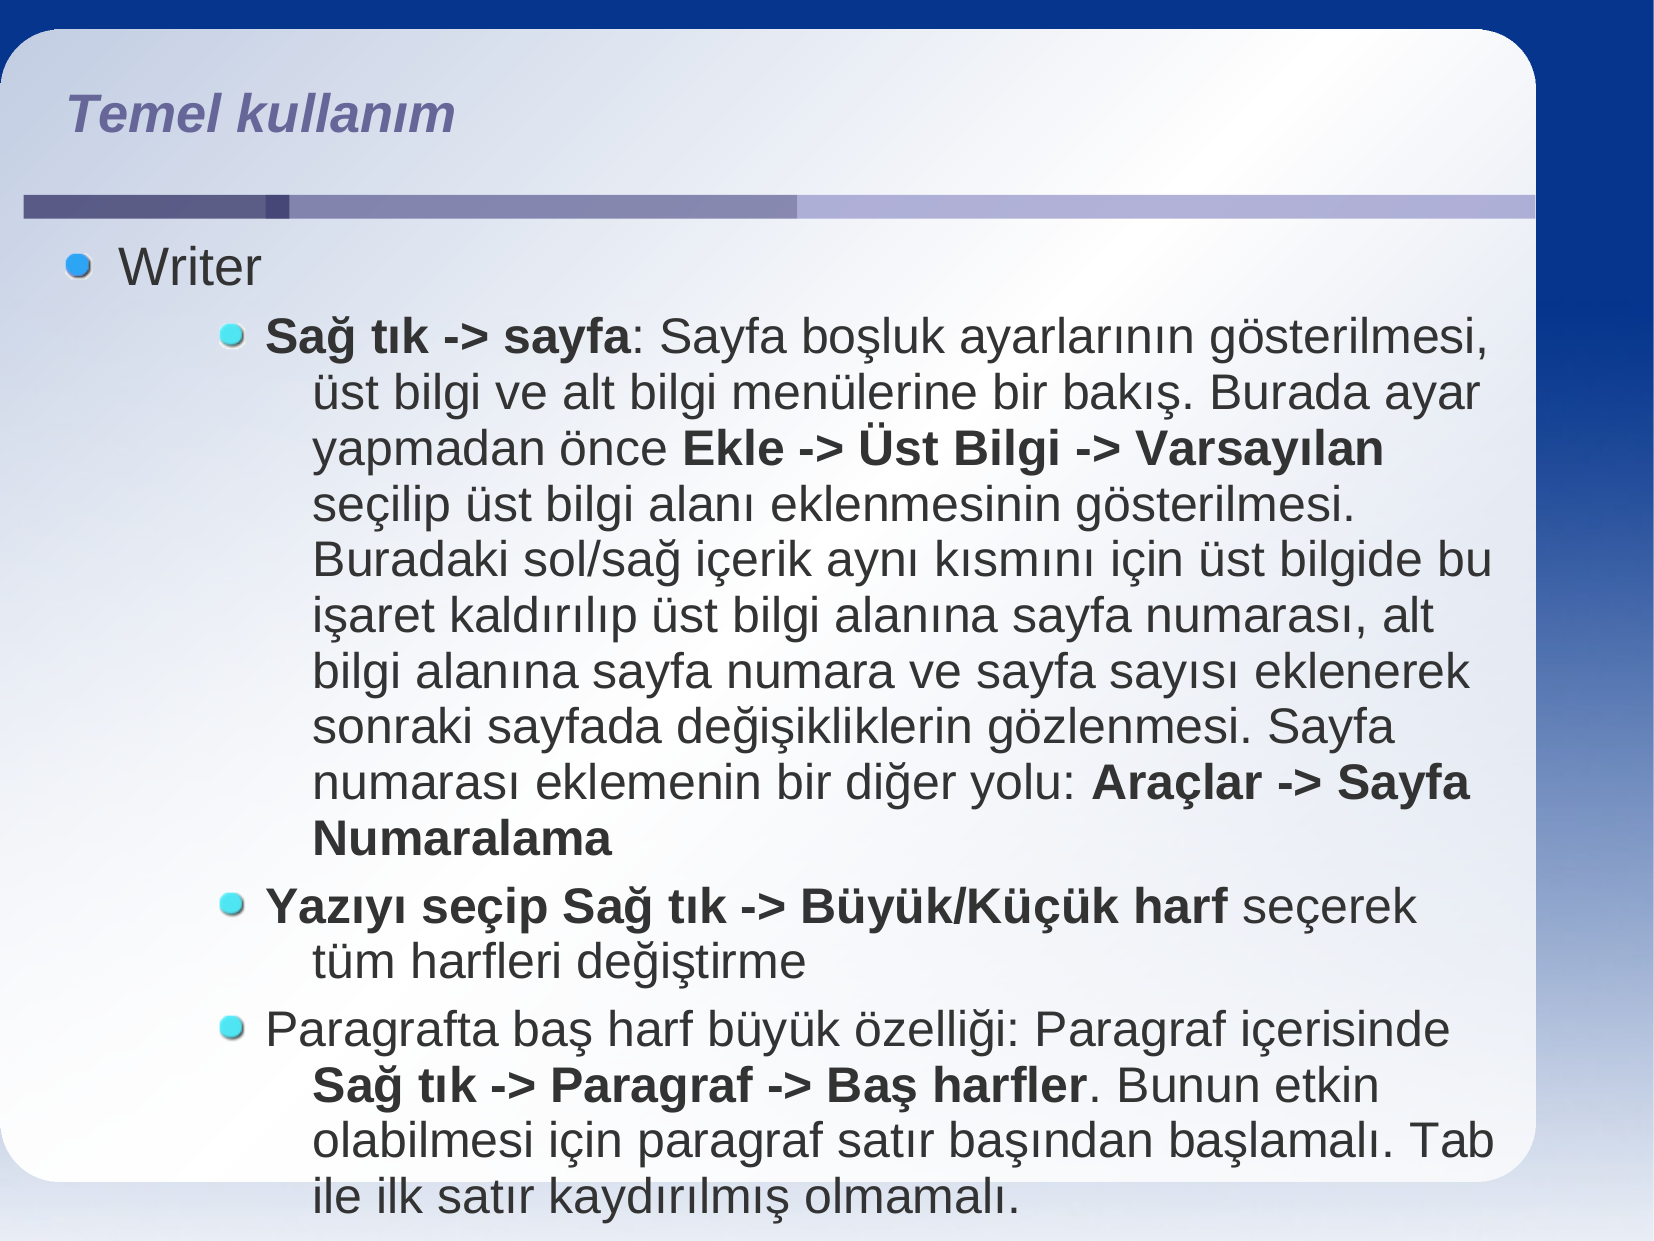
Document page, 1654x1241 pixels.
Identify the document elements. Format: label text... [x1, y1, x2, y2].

list Writer Sağ tık -> sayfa: Sayfa boşluk ayarlarının gösterilmesi, üst bilgi ve alt bilgi menülerine bir bakış. Burada ayar yapmadan önce Ekle -> Üst Bilgi -> Varsayılan seçilip üst bilgi alanı eklenmesinin gösterilmesi. Buradaki sol/sağ içerik aynı kısmını için üst bilgide bu işaret kaldırılıp üst bilgi alanına sayfa numarası, alt bilgi alanına sayfa numara ve sayfa sayısı eklenerek sonraki sayfada değişikliklerin gözlenmesi. Sayfa numarası eklemenin bir diğer yolu: Araçlar -> Sayfa Numaralama Yazıyı seçip Sağ tık -> Büyük/Küçük harf seçerek tüm harfleri değiştirme Paragrafta baş harf büyük özelliği: Paragraf içerisinde Sağ tık -> Paragraf -> Baş harfler. Bunun etkin olabilmesi için paragraf satır başından başlamalı. Tab ile ilk satır kaydırılmış olmamalı. Paragraf özelliklerine devam: Sağ tık -> Paragraf -> Kenarlıklar [29, 236, 1506, 1177]
title Temel kullanım [29, 49, 1506, 178]
picture [633, 1189, 646, 1210]
picture [0, 0, 1654, 1241]
